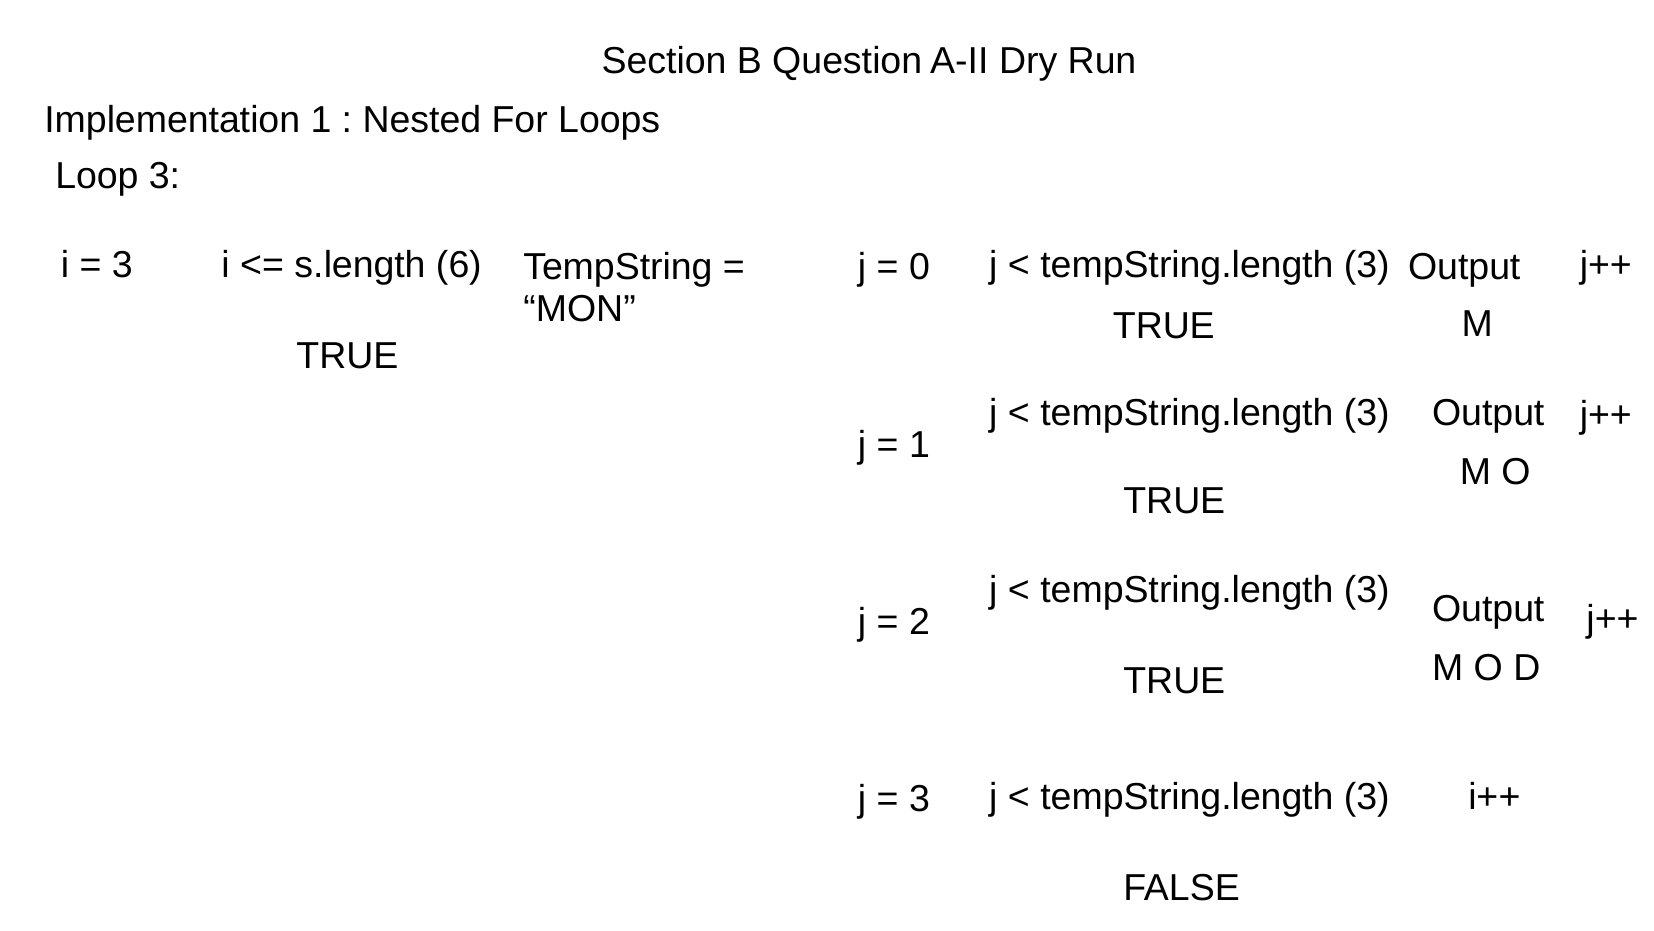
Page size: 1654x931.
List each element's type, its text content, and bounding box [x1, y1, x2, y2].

text_box i++ [1453, 767, 1536, 827]
text_box j = 3 [843, 769, 945, 827]
text_box j = 0 [843, 238, 945, 296]
text_box Output [1417, 580, 1560, 638]
text_box j++ [1571, 590, 1654, 650]
text_box Implementation 1 : Nested For Loops [29, 90, 676, 148]
text_box Output [1393, 238, 1536, 296]
text_box j++ [1564, 236, 1647, 294]
text_box j = 1 [843, 415, 945, 473]
text_box j < tempString.length (3) [974, 236, 1418, 298]
text_box TRUE [1108, 472, 1241, 530]
text_box j < tempString.length (3) [974, 561, 1418, 623]
text_box FALSE [1108, 858, 1255, 916]
text_box j < tempString.length (3) [974, 383, 1418, 446]
text_box Section B Question A-II Dry Run [586, 31, 1152, 89]
text_box i = 3 [46, 236, 148, 296]
text_box i <= s.length (6) [206, 236, 509, 336]
text_box Output [1417, 383, 1560, 441]
text_box M O [1445, 442, 1565, 542]
text_box M [1446, 295, 1508, 355]
text_box TRUE [1108, 651, 1241, 709]
text_box j++ [1564, 386, 1647, 443]
text_box TRUE [1098, 297, 1230, 355]
text_box TempString = “MON” [508, 238, 798, 338]
text_box j = 2 [843, 592, 945, 650]
text_box j < tempString.length (3) [974, 767, 1418, 830]
text_box Loop 3: [40, 147, 195, 205]
text_box TRUE [281, 327, 414, 384]
text_box M O D [1417, 639, 1565, 709]
